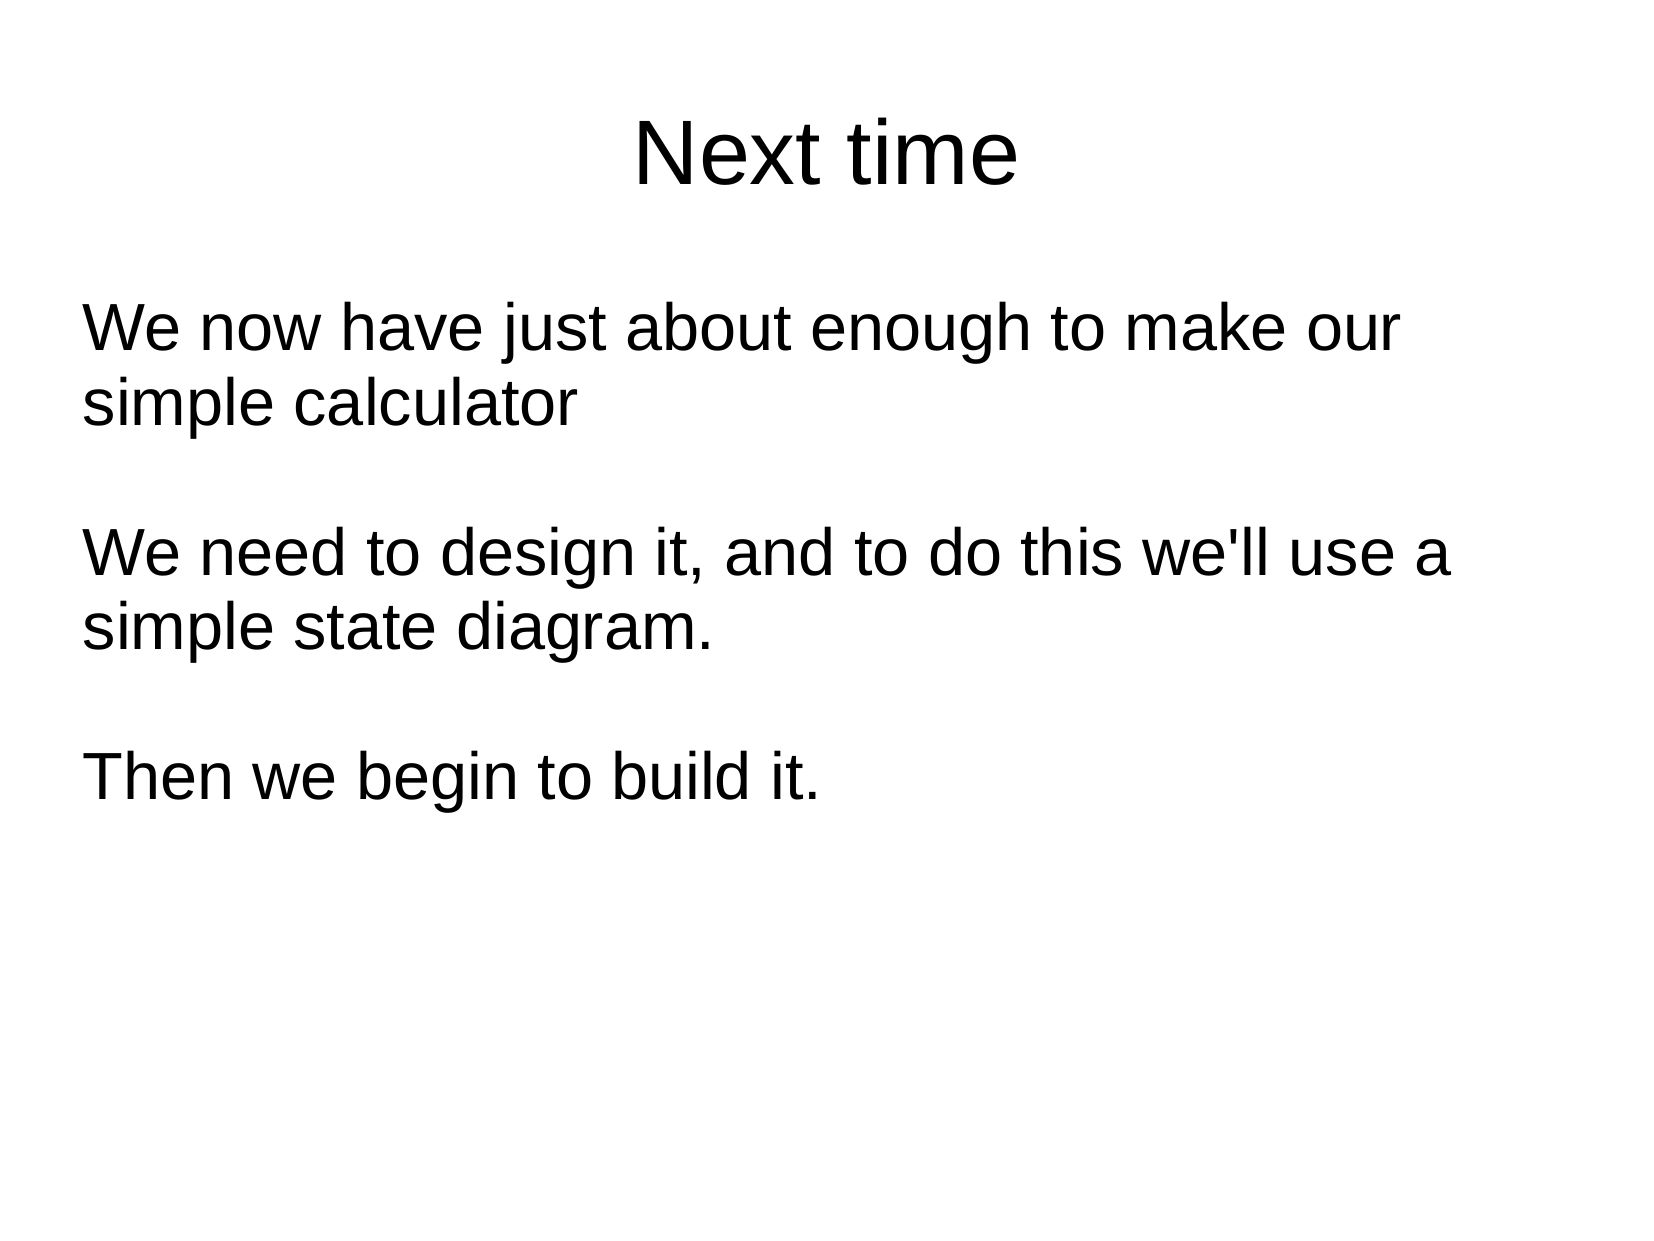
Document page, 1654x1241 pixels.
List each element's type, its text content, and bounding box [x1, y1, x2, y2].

subtitle We now have just about enough to make our simple calculator We need to design it, and to do this we'll use a simple state diagram. Then we begin to build it. [82, 290, 1538, 1010]
title Next time [82, 49, 1571, 257]
